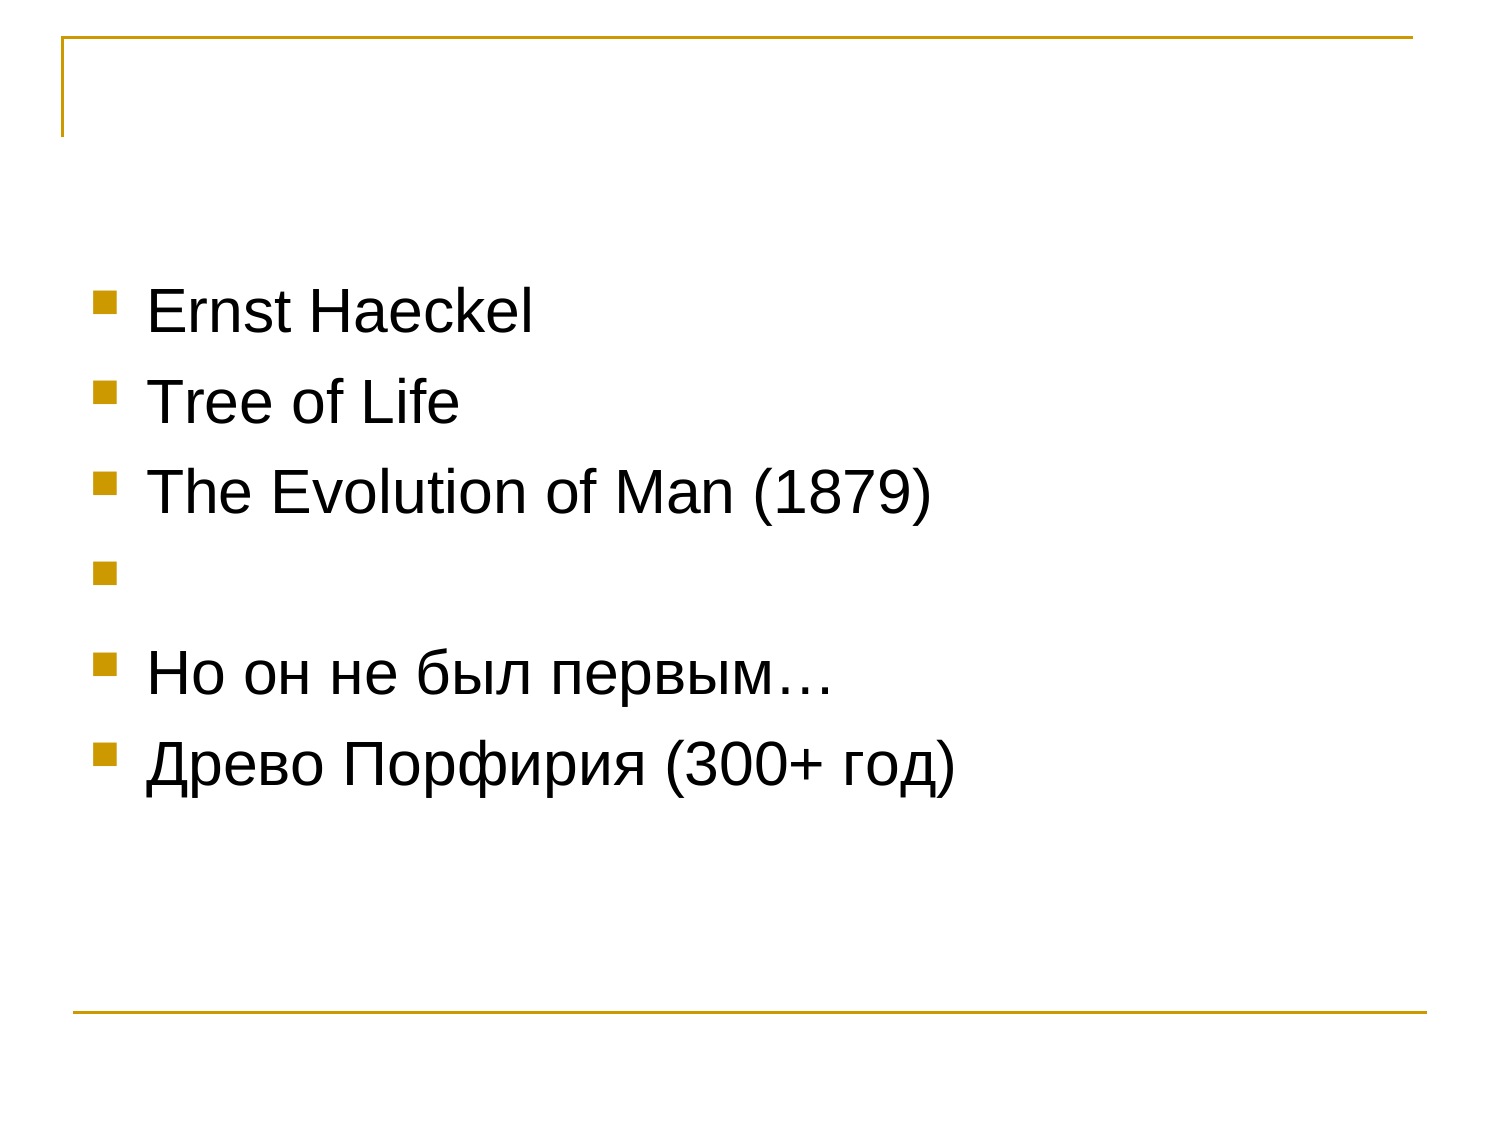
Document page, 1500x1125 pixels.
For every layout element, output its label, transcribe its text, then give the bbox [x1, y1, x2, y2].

list Ernst Haeckel Tree of Life The Evolution of Man (1879) Но он не был первым… Древо Порфирия (300+ год) [75, 262, 1426, 1006]
